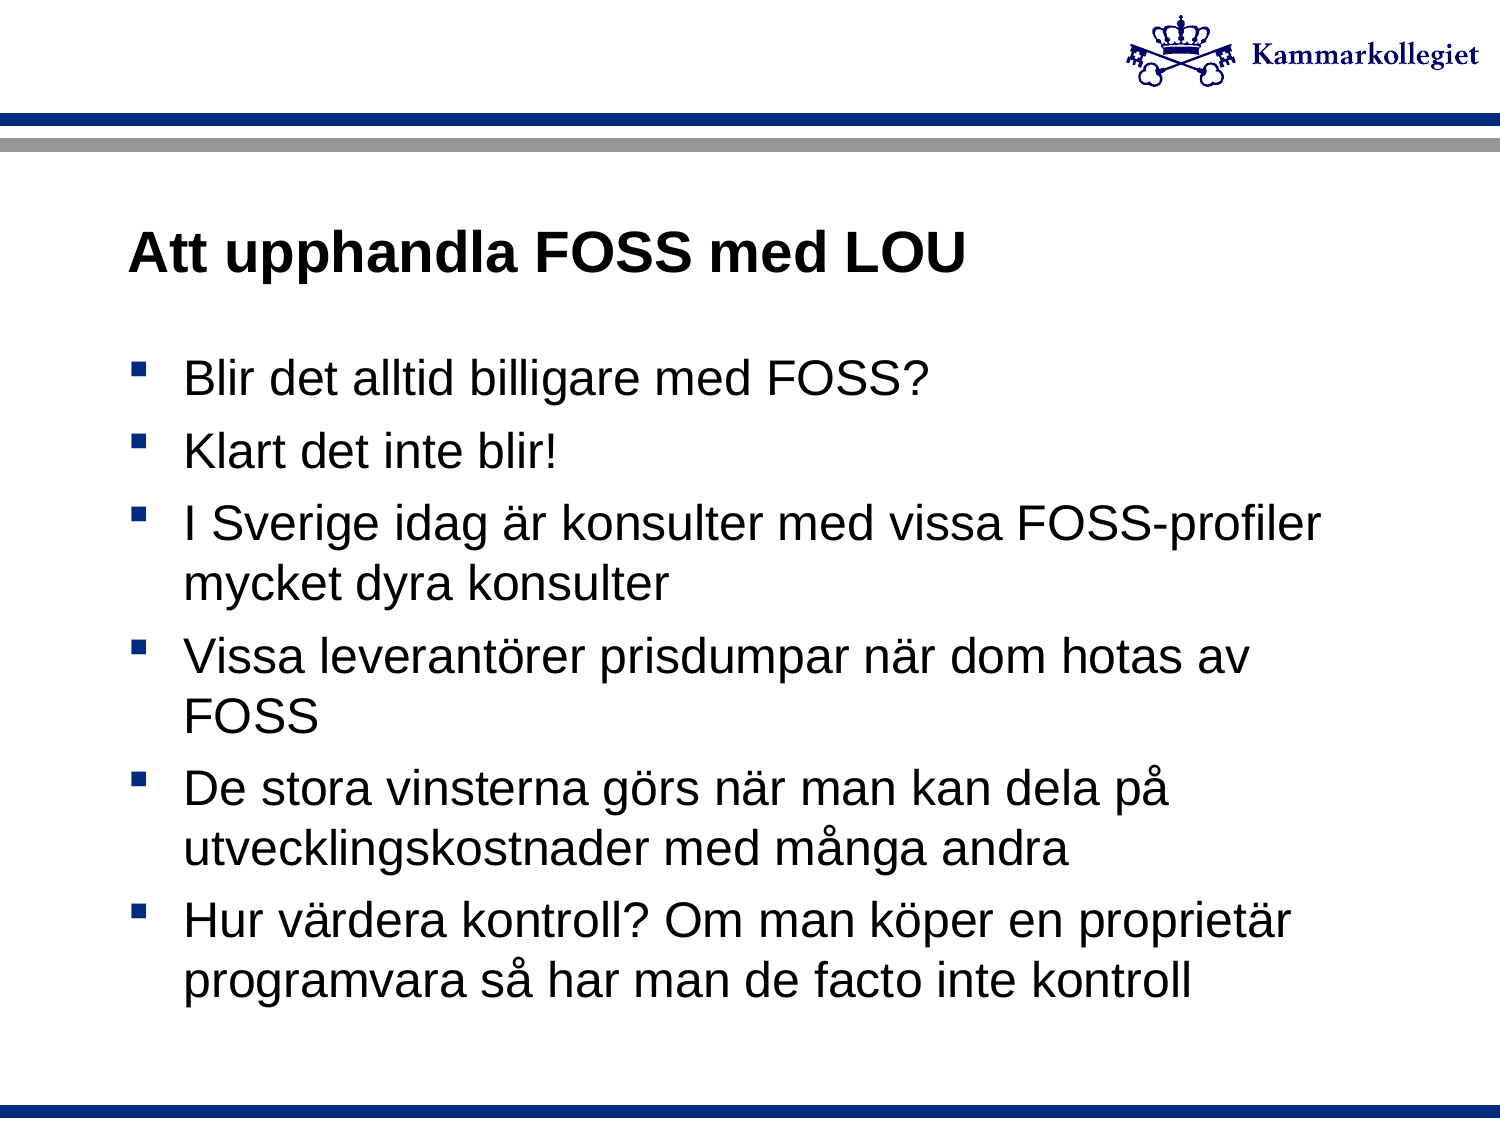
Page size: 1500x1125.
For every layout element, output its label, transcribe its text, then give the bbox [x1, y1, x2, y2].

list Blir det alltid billigare med FOSS? Klart det inte blir! I Sverige idag är konsulter med vissa FOSS-profiler mycket dyra konsulter Vissa leverantörer prisdumpar när dom hotas av FOSS De stora vinsterna görs när man kan dela på utvecklingskostnader med många andra Hur värdera kontroll? Om man köper en proprietär programvara så har man de facto inte kontroll [112, 337, 1388, 1026]
title Att upphandla FOSS med LOU [112, 172, 1388, 327]
